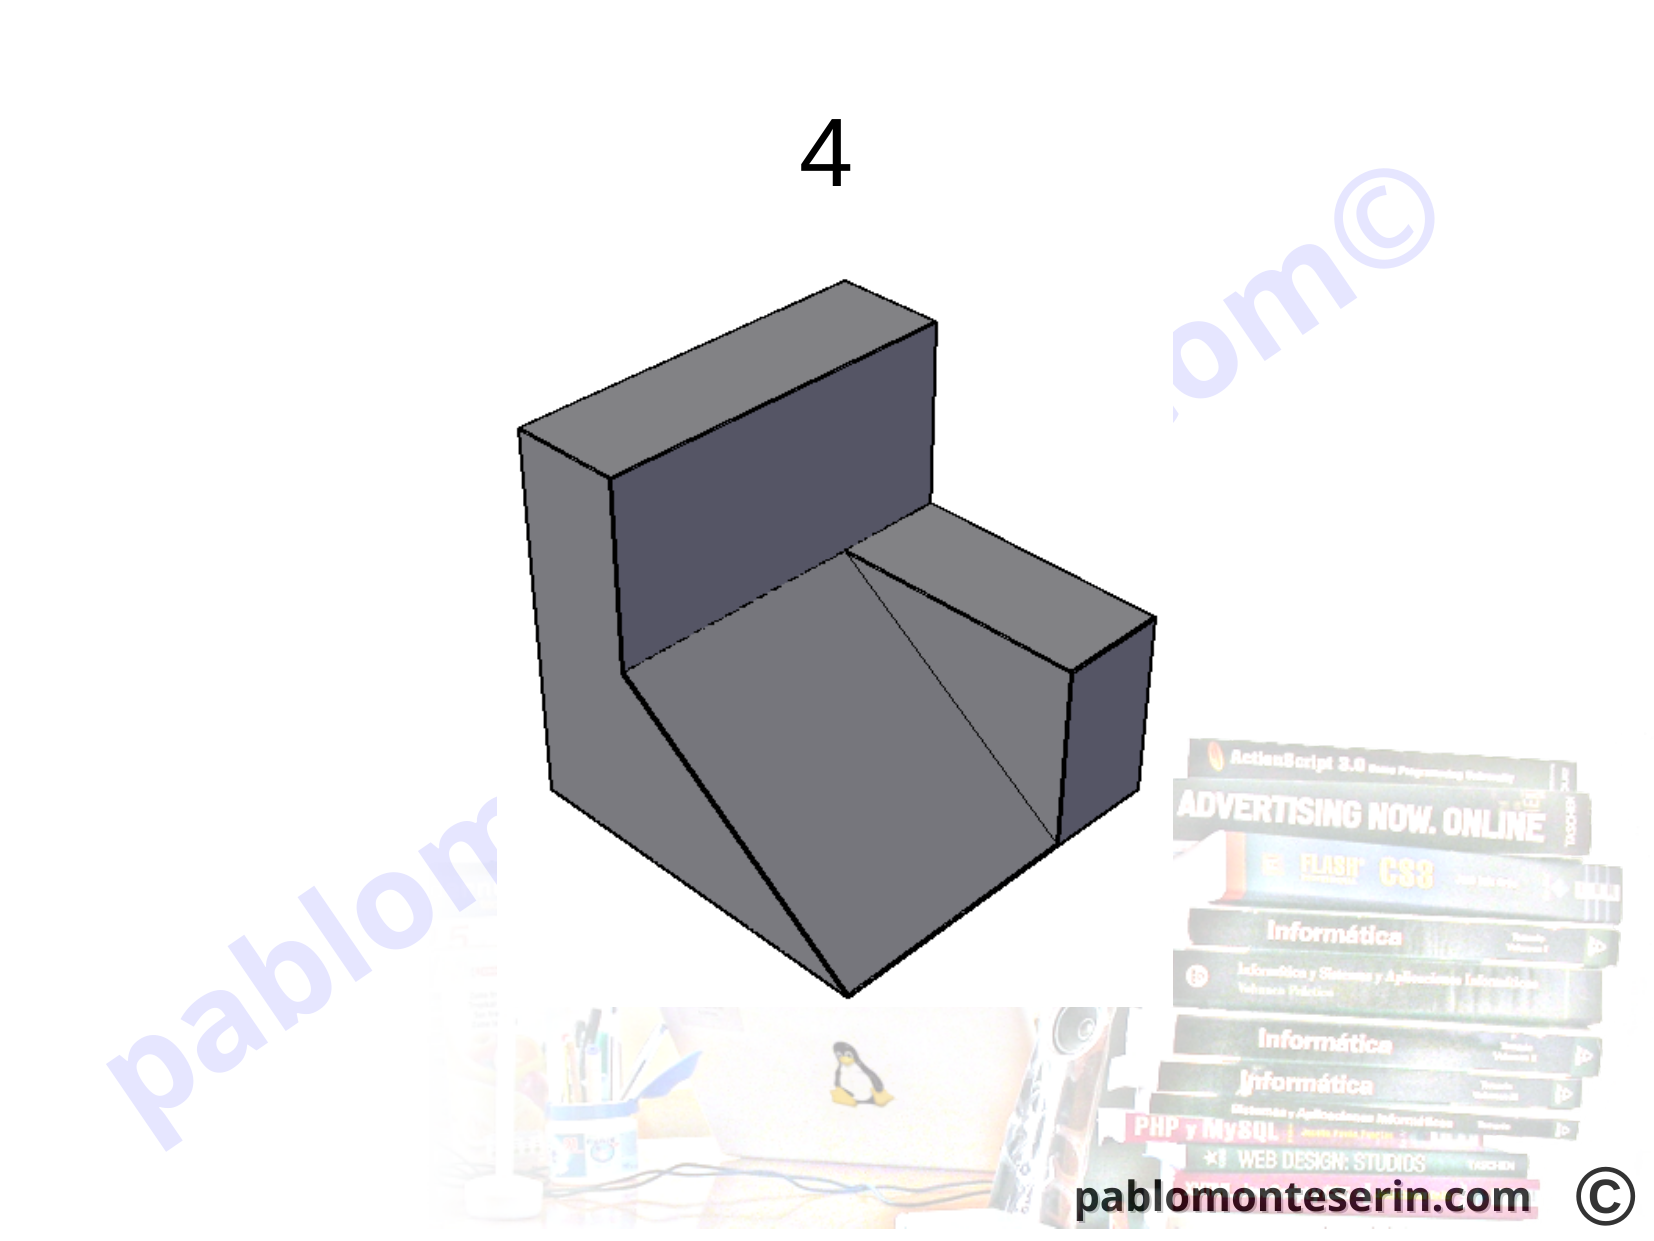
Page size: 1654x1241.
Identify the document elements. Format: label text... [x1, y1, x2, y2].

picture [412, 242, 1654, 1229]
title 4 [82, 49, 1571, 257]
